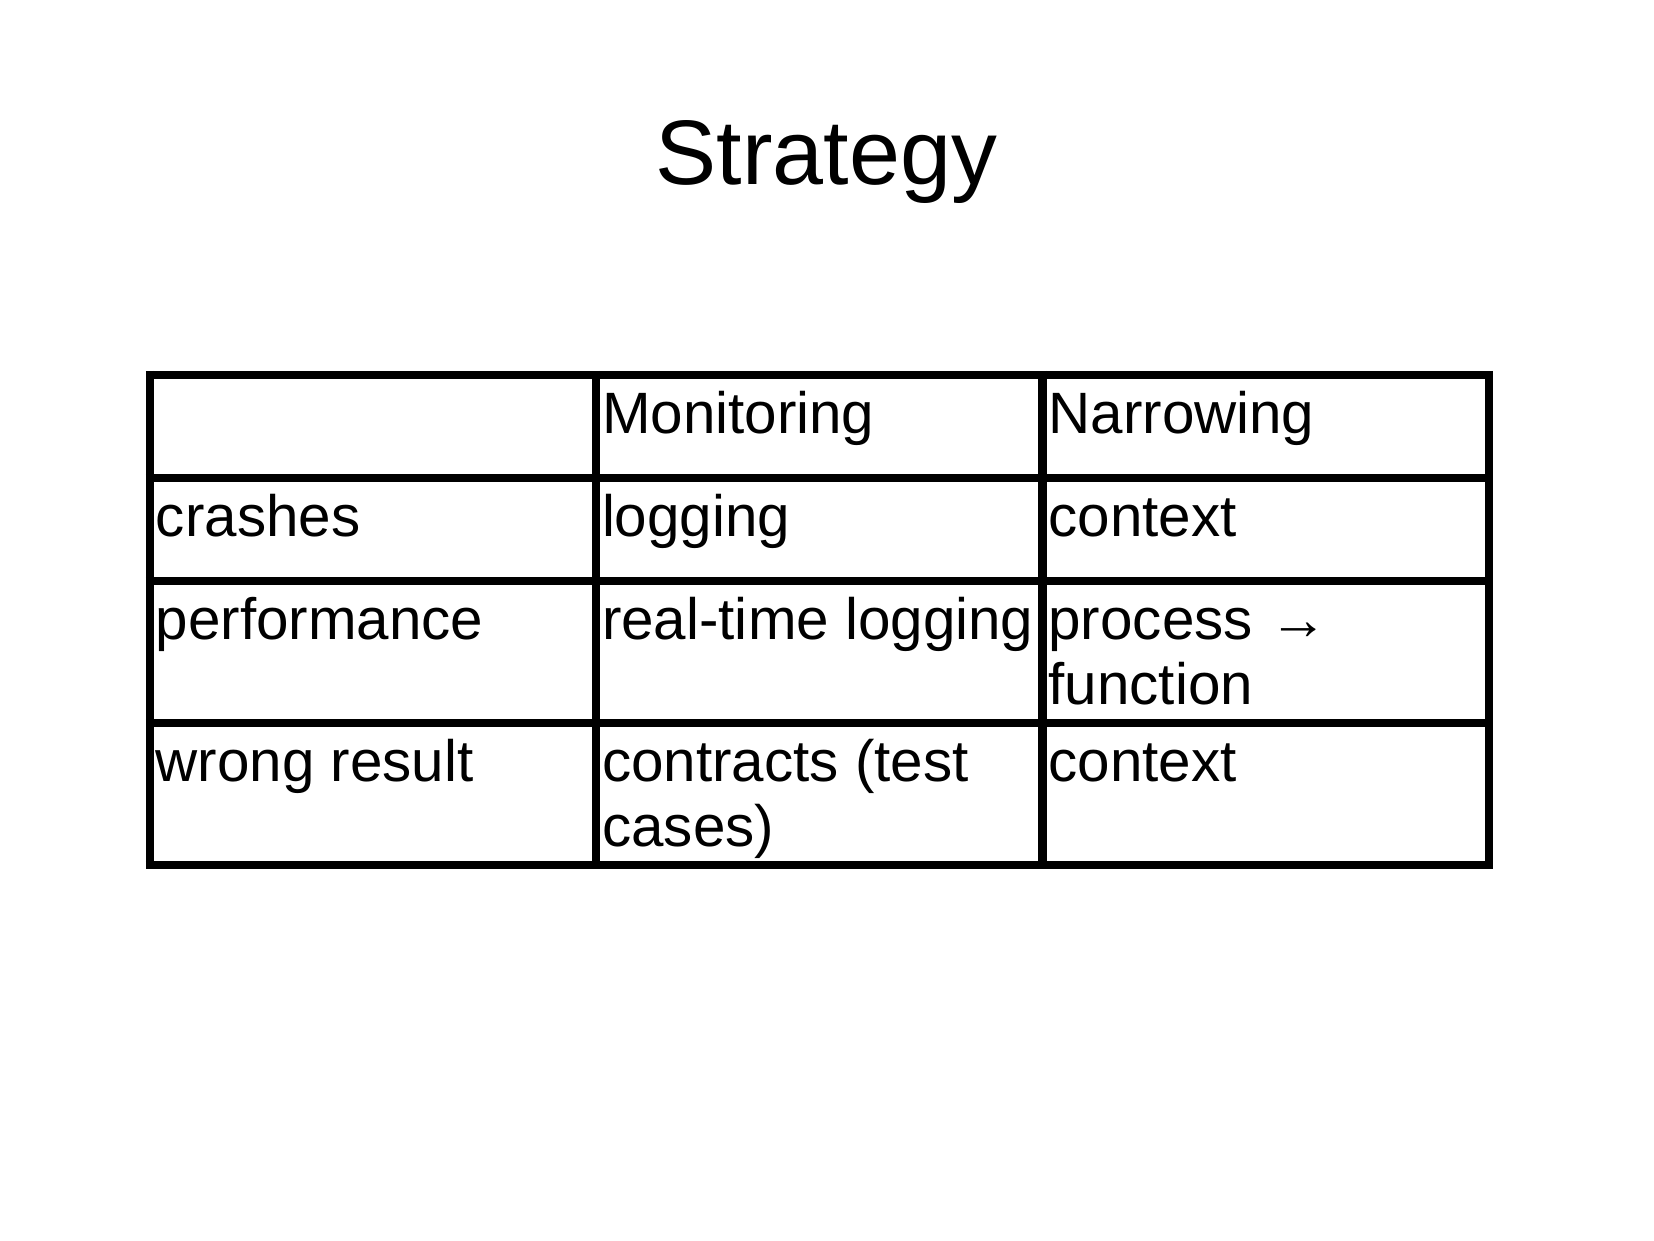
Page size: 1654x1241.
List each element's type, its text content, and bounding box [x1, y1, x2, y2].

table_cell context [1047, 727, 1485, 861]
table_cell logging [600, 482, 1038, 577]
table_cell real-time logging [600, 585, 1038, 719]
table_cell crashes [154, 482, 592, 577]
table_cell contracts (test cases) [600, 727, 1038, 861]
table_cell wrong result [154, 727, 592, 861]
table_header [154, 379, 592, 474]
table_cell performance [154, 585, 592, 719]
table_cell process → function [1047, 585, 1485, 719]
table_header Monitoring [600, 379, 1038, 474]
title Strategy [82, 56, 1571, 250]
subtitle [82, 297, 1571, 1102]
table_header Narrowing [1047, 379, 1485, 474]
table_cell context [1047, 482, 1485, 577]
